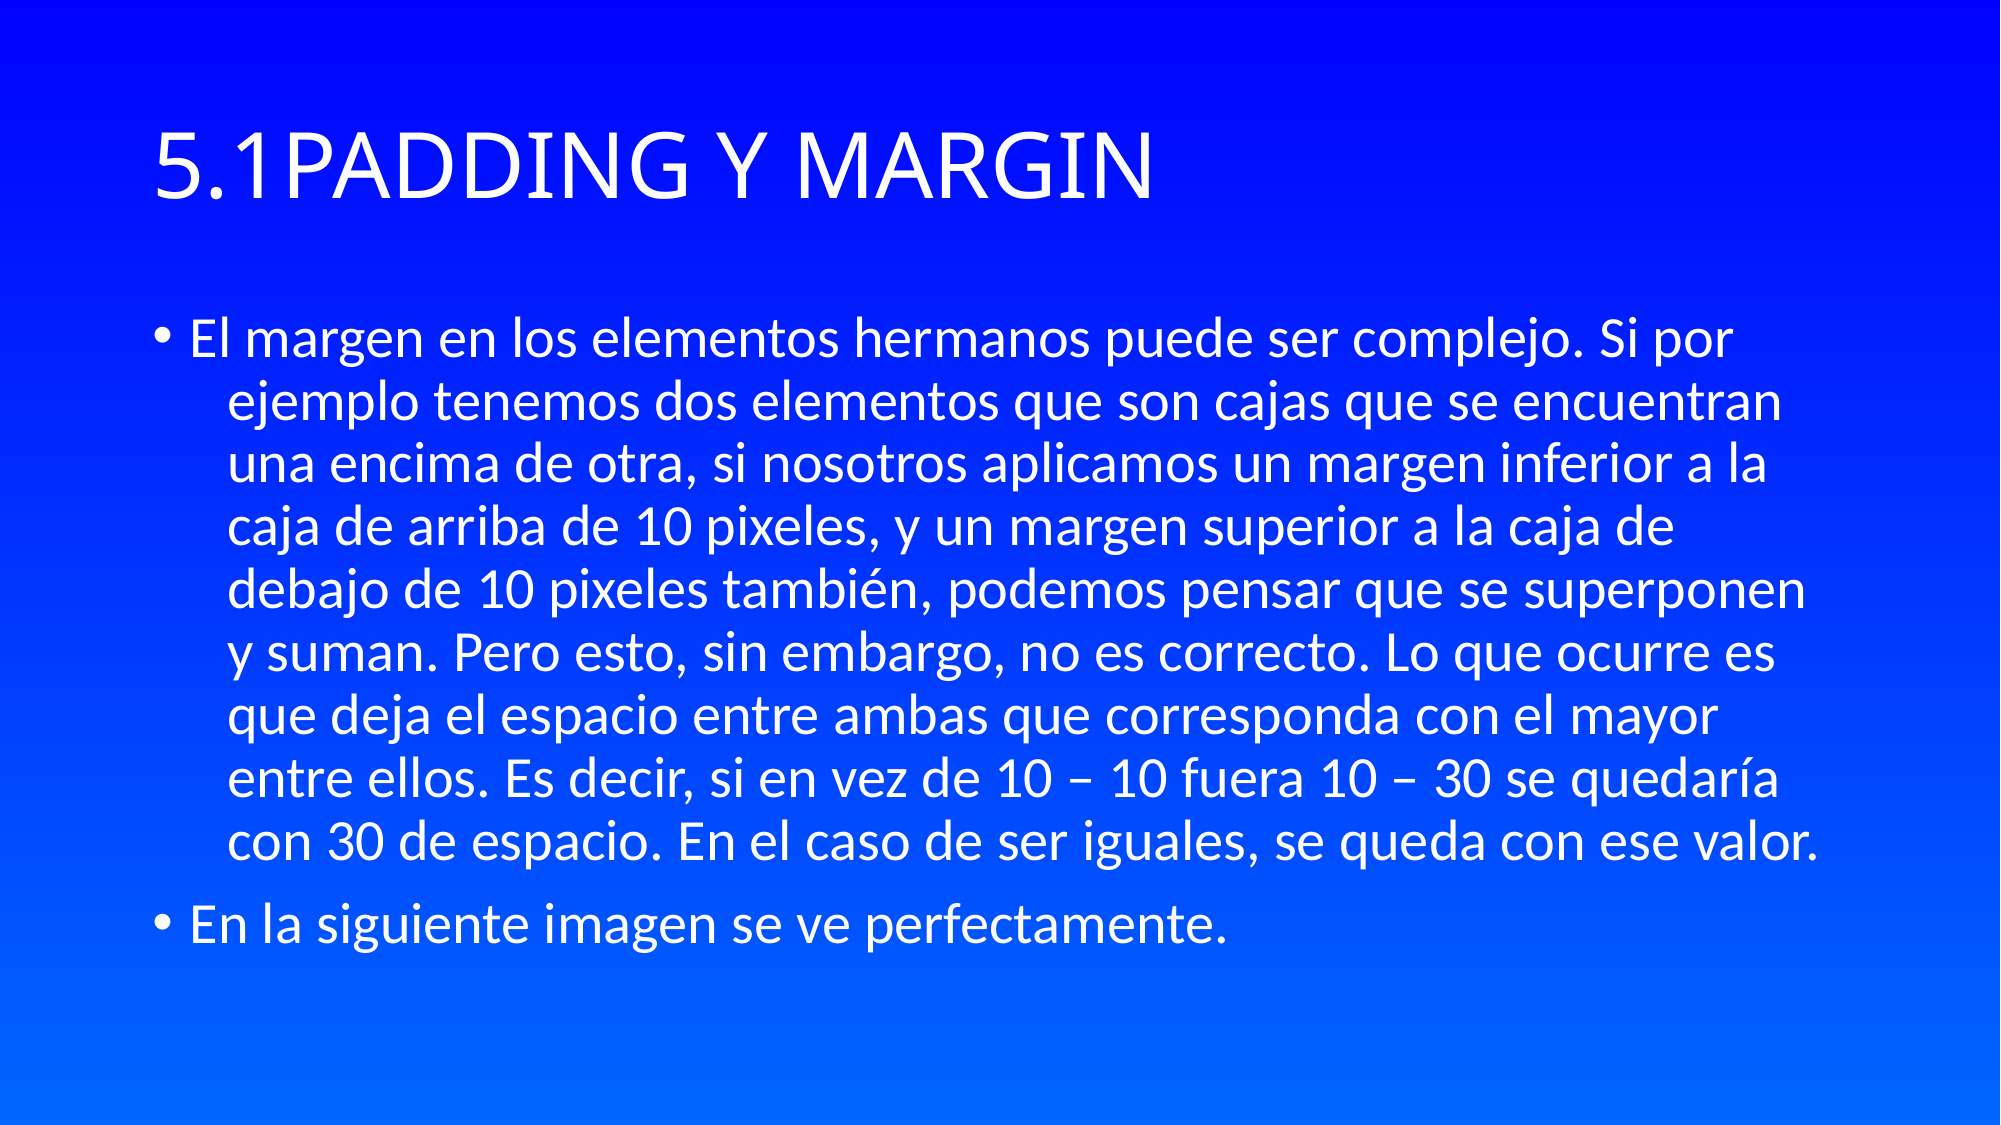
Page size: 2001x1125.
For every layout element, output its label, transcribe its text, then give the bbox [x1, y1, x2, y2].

title 5.1PADDING Y MARGIN [137, 59, 1863, 278]
list El margen en los elementos hermanos puede ser complejo. Si por ejemplo tenemos dos elementos que son cajas que se encuentran una encima de otra, si nosotros aplicamos un margen inferior a la caja de arriba de 10 pixeles, y un margen superior a la caja de debajo de 10 pixeles también, podemos pensar que se superponen y suman. Pero esto, sin embargo, no es correcto. Lo que ocurre es que deja el espacio entre ambas que corresponda con el mayor entre ellos. Es decir, si en vez de 10 – 10 fuera 10 – 30 se quedaría con 30 de espacio. En el caso de ser iguales, se queda con ese valor. En la siguiente imagen se ve perfectamente. [137, 299, 1863, 1014]
